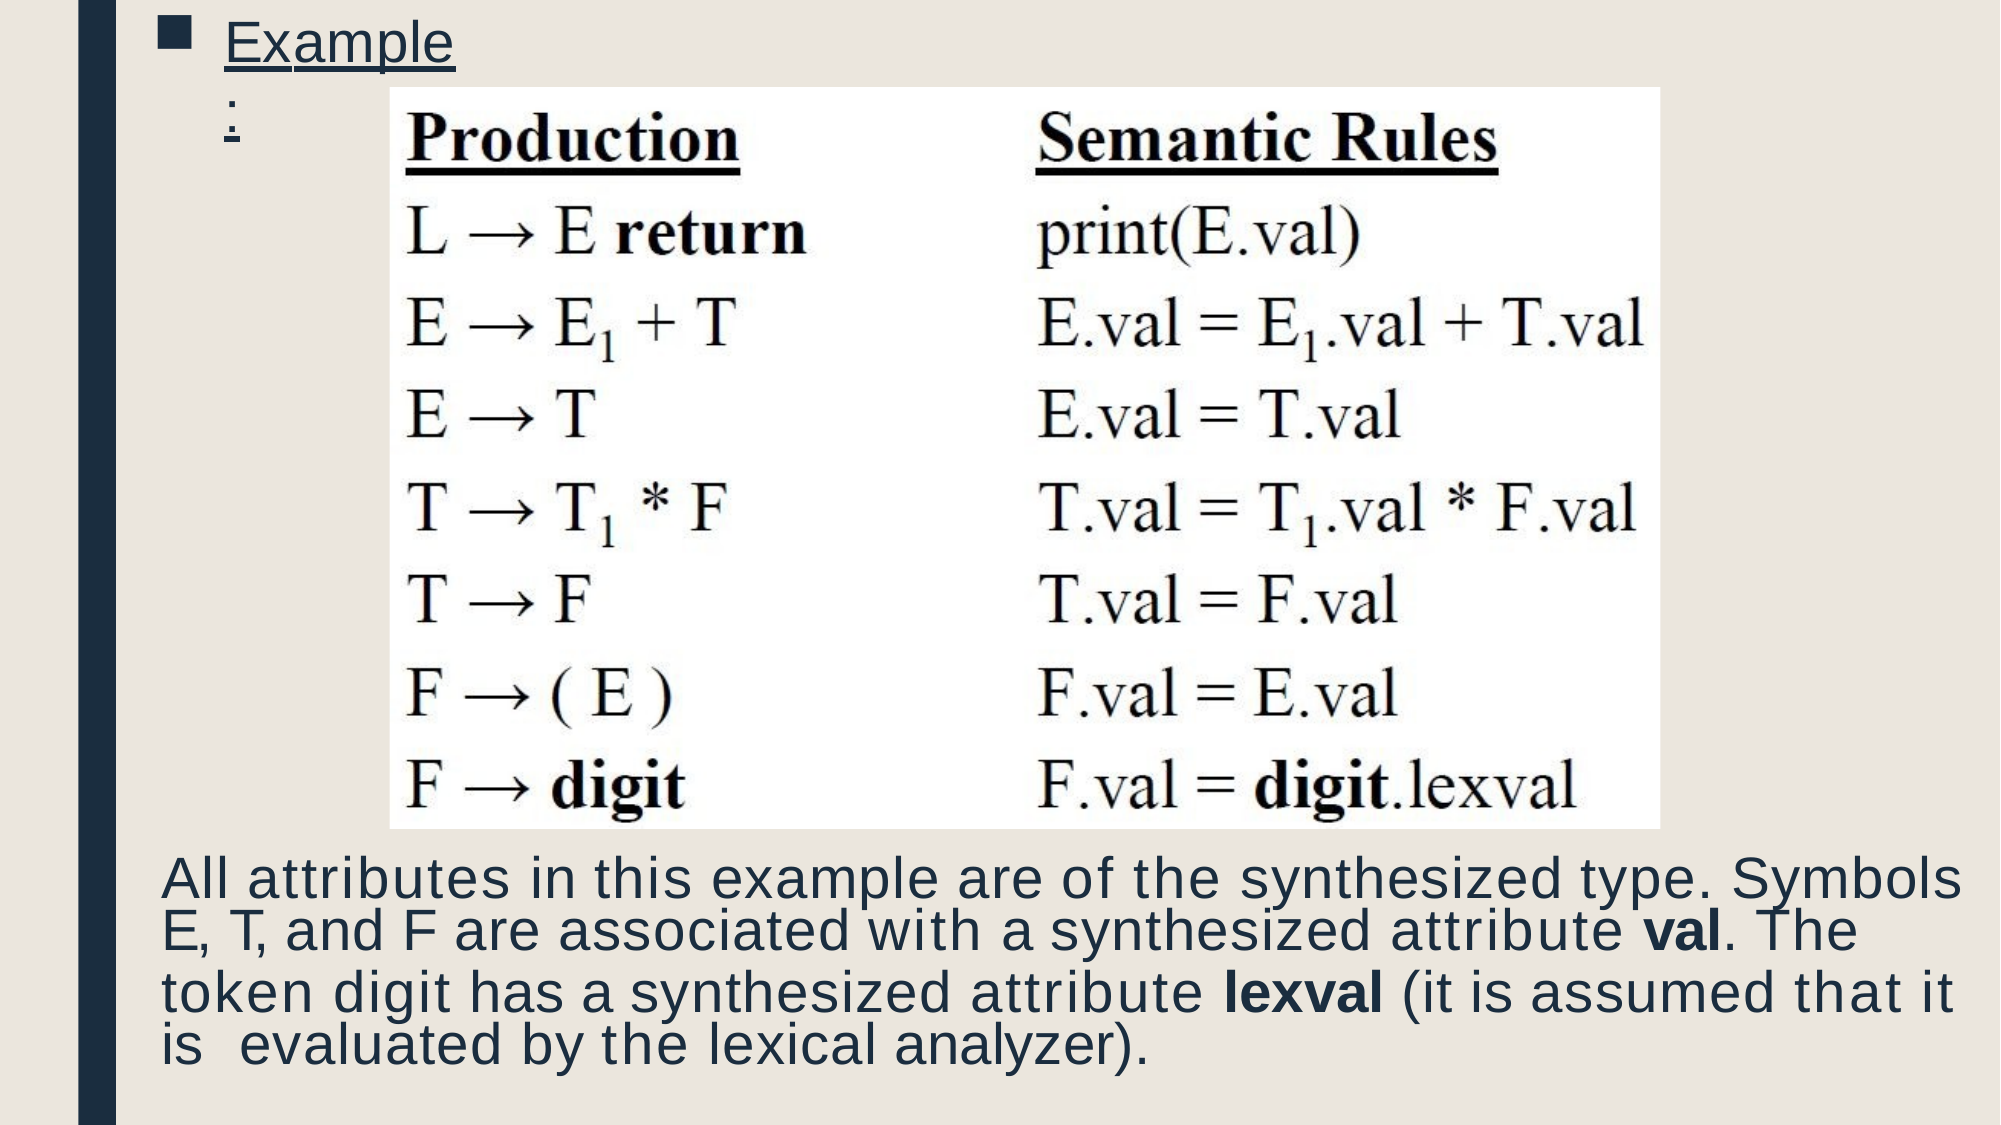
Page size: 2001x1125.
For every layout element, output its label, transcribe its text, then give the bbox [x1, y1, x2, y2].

text_box Example: [150, 2, 473, 145]
text_box All attributes in this example are of the synthesized type. Symbols E, T, and F are associated with a synthesized attribute val. The token digit has a synthesized attribute lexval (it is assumed that it is evaluated by the lexical analyzer). [159, 847, 1974, 1075]
text_box [389, 87, 1661, 829]
